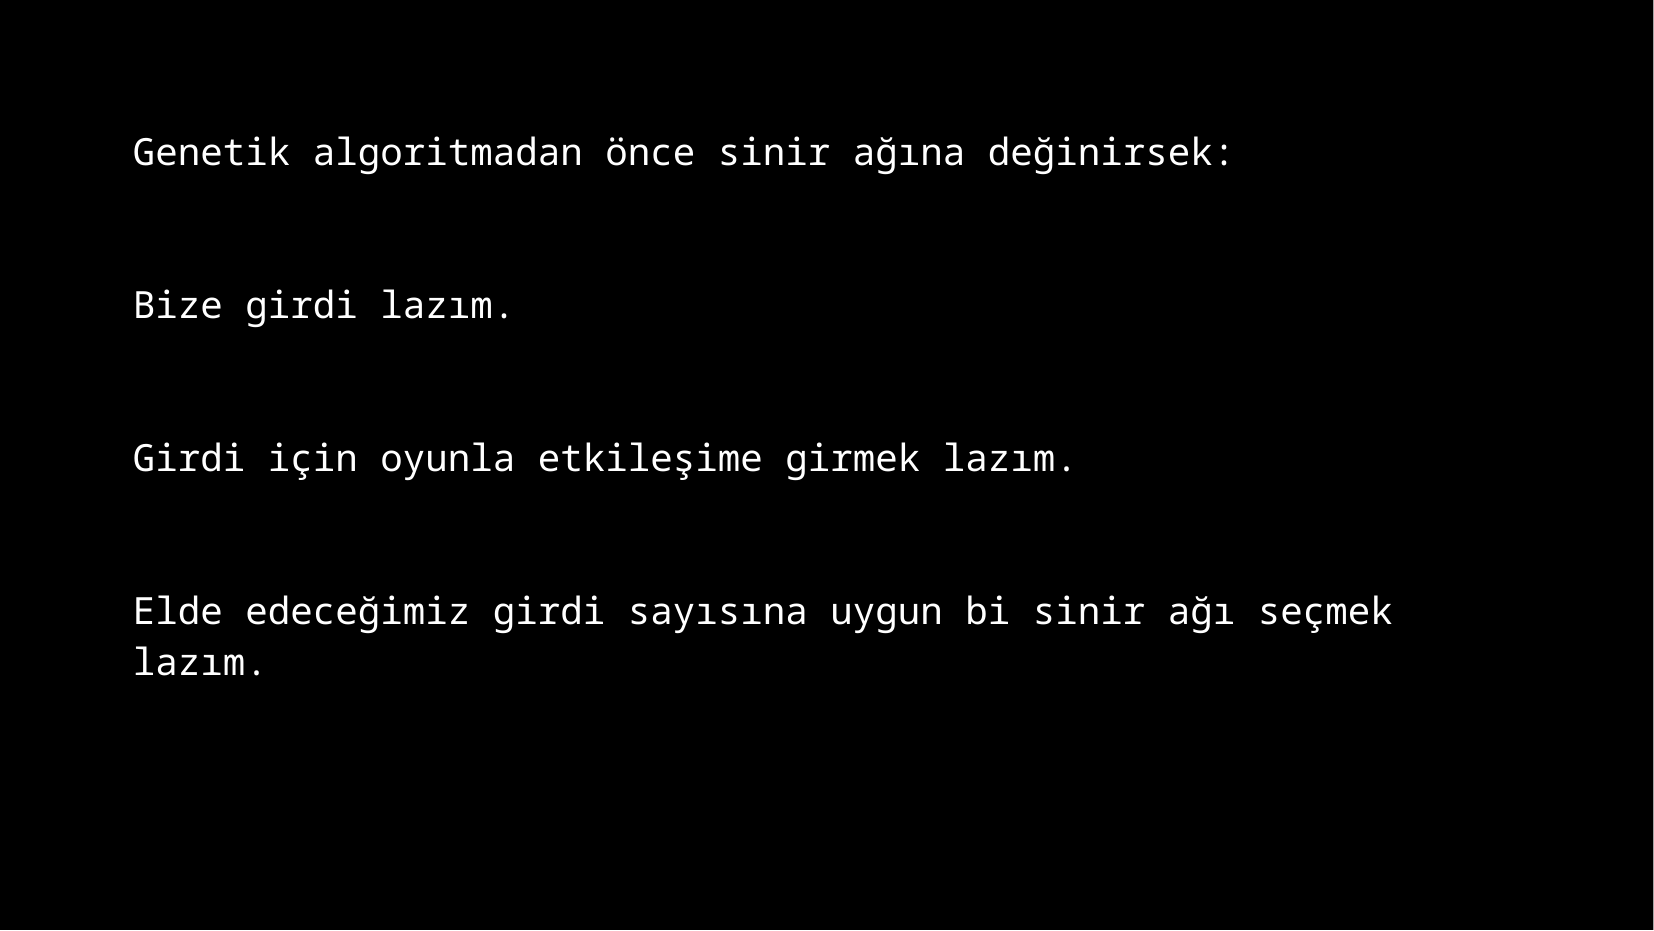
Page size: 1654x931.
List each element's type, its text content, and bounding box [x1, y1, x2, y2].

text_box Genetik algoritmadan önce sinir ağına değinirsek: Bize girdi lazım. Girdi için oyunla etkileşime girmek lazım. Elde edeceğimiz girdi sayısına uygun bi sinir ağı seçmek lazım. [118, 118, 1536, 827]
